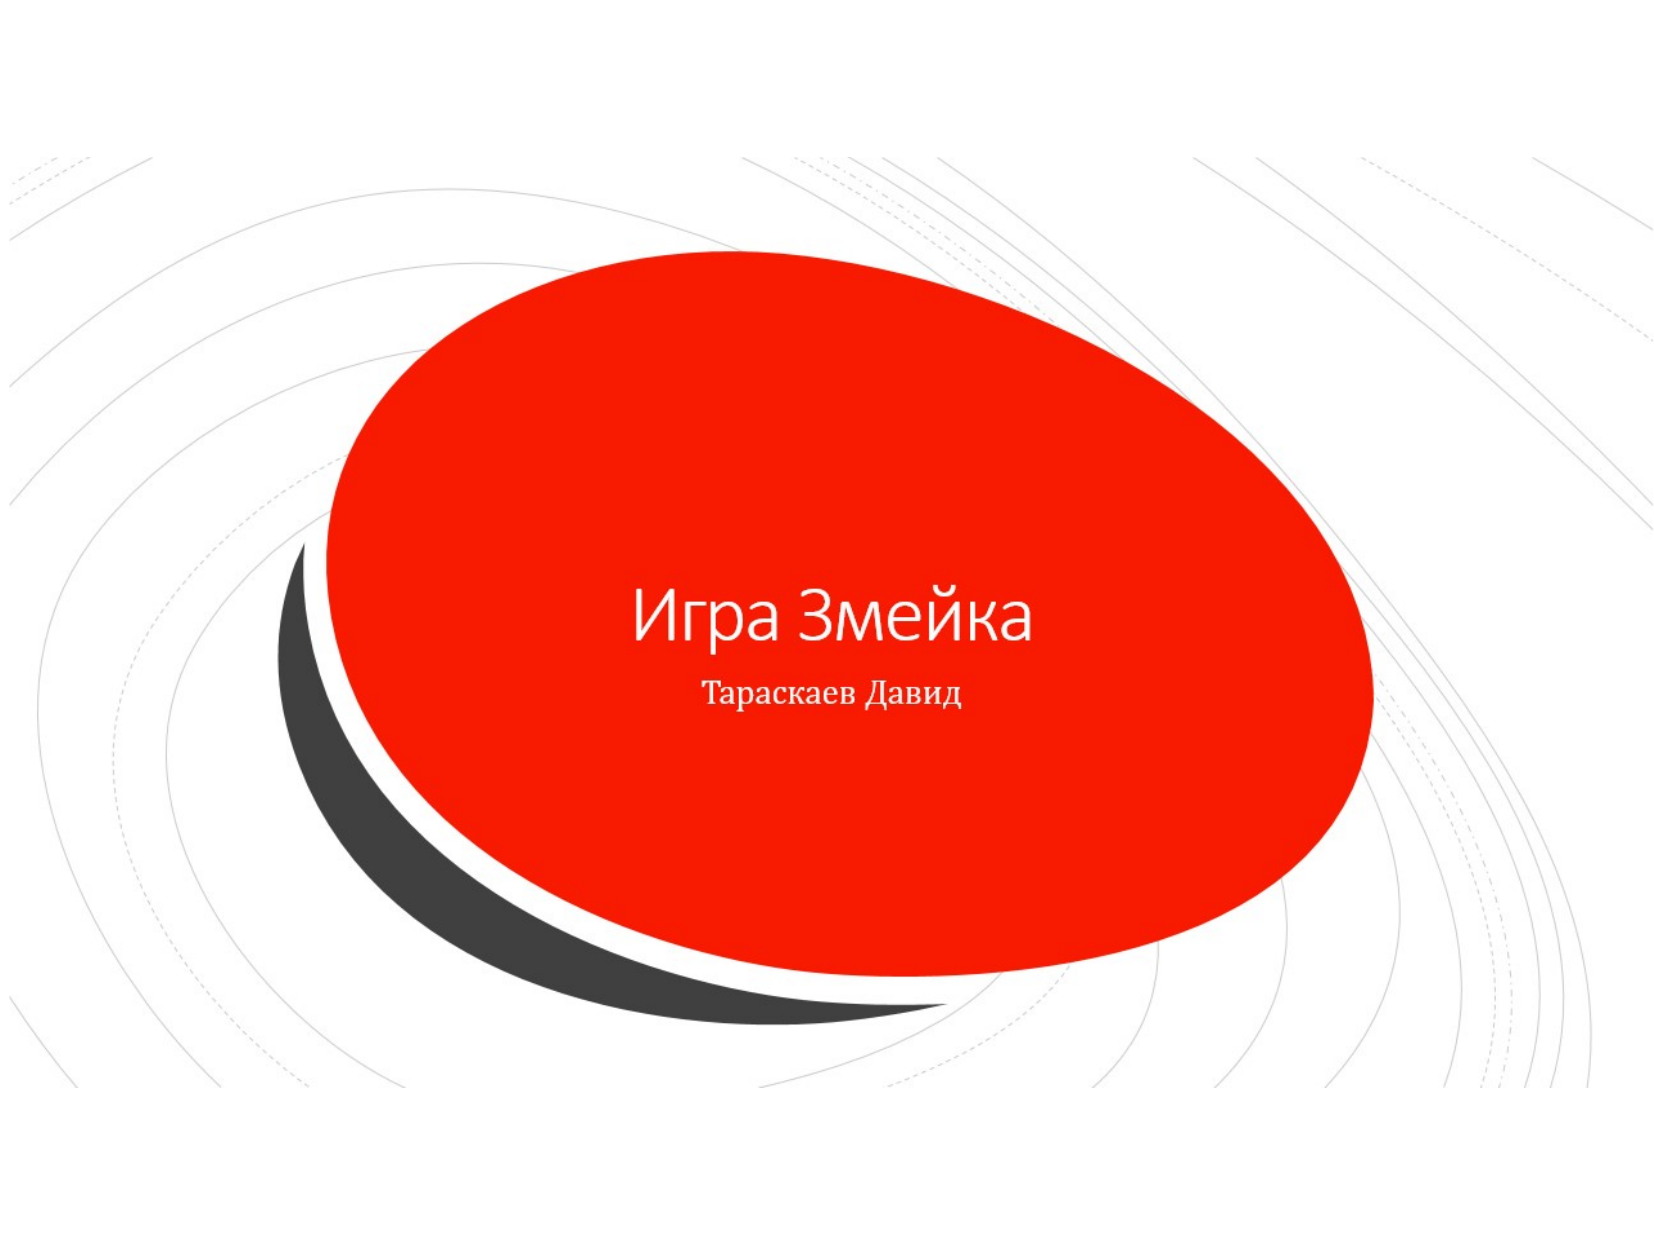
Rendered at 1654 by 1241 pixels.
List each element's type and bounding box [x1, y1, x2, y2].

picture [9, 157, 1654, 1088]
